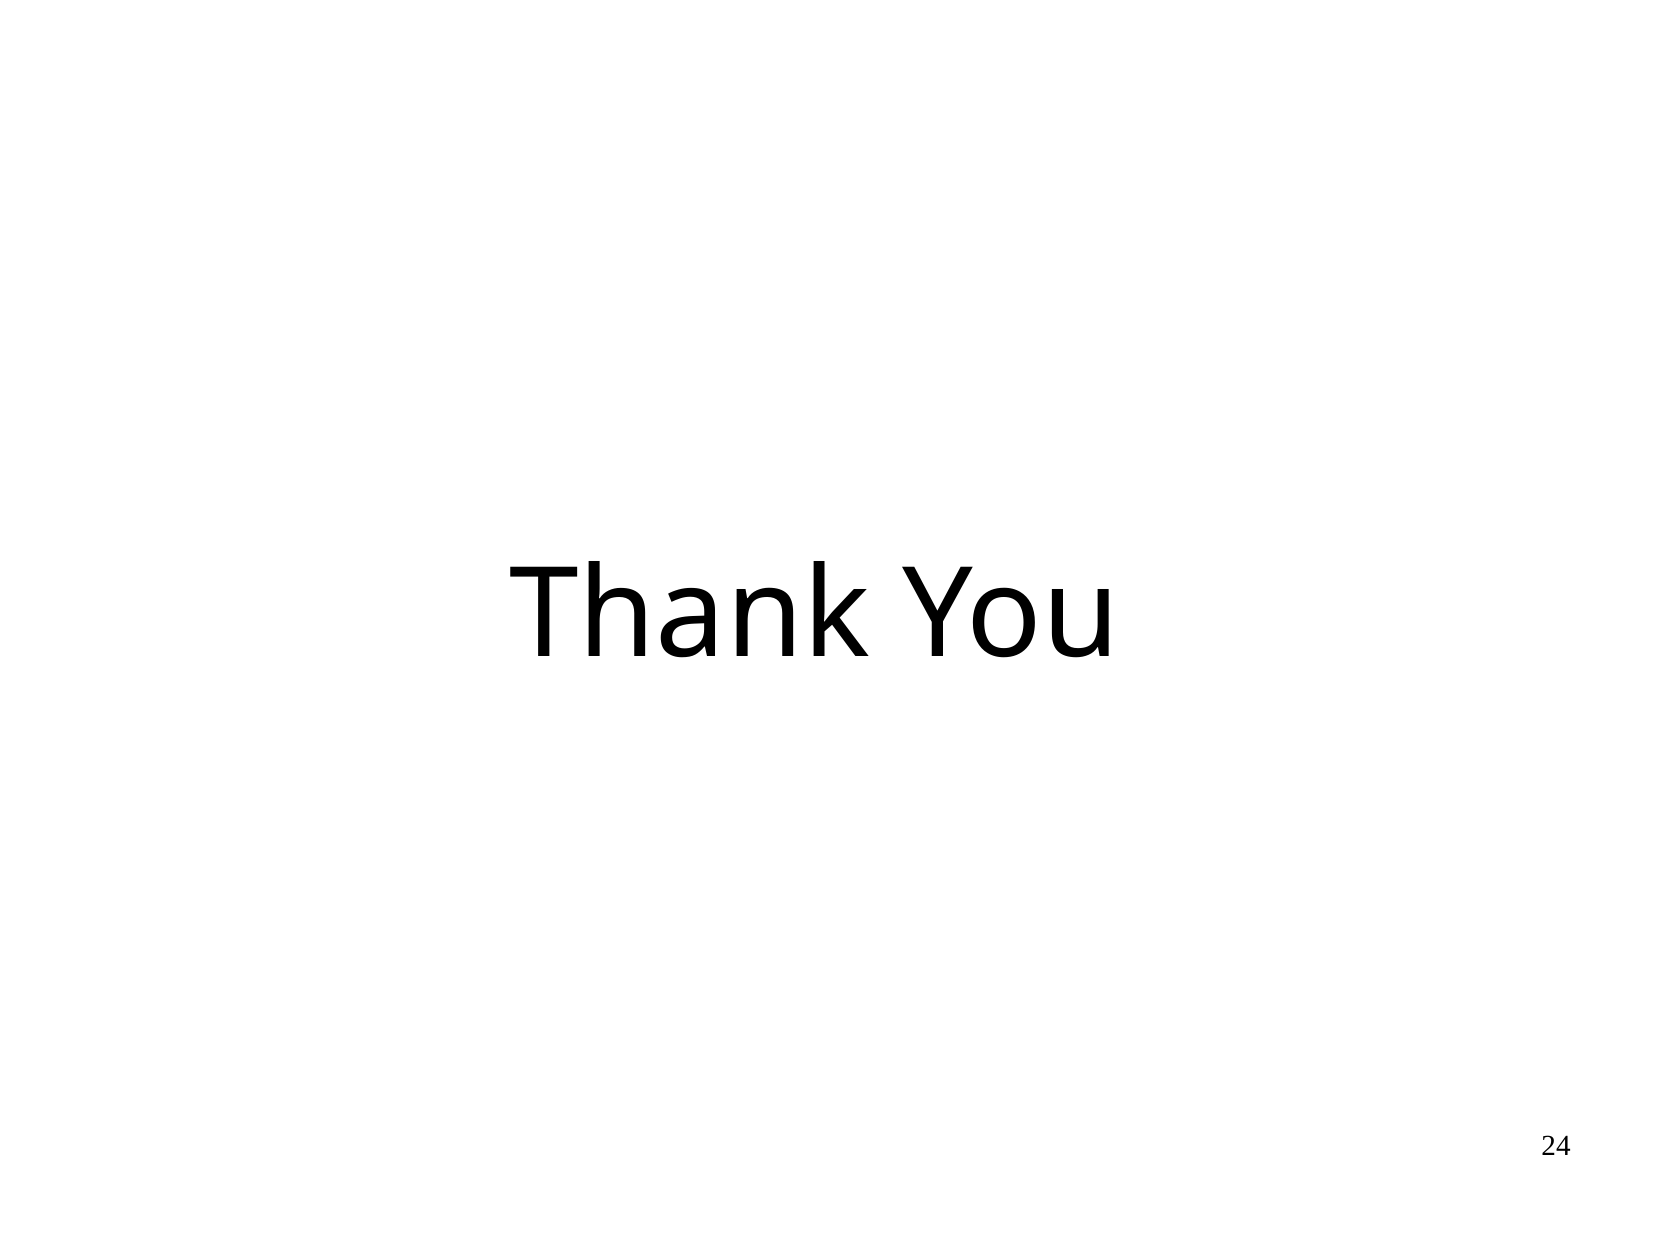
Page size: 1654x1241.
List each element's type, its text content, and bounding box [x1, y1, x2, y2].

title Thank You [86, 421, 1576, 796]
